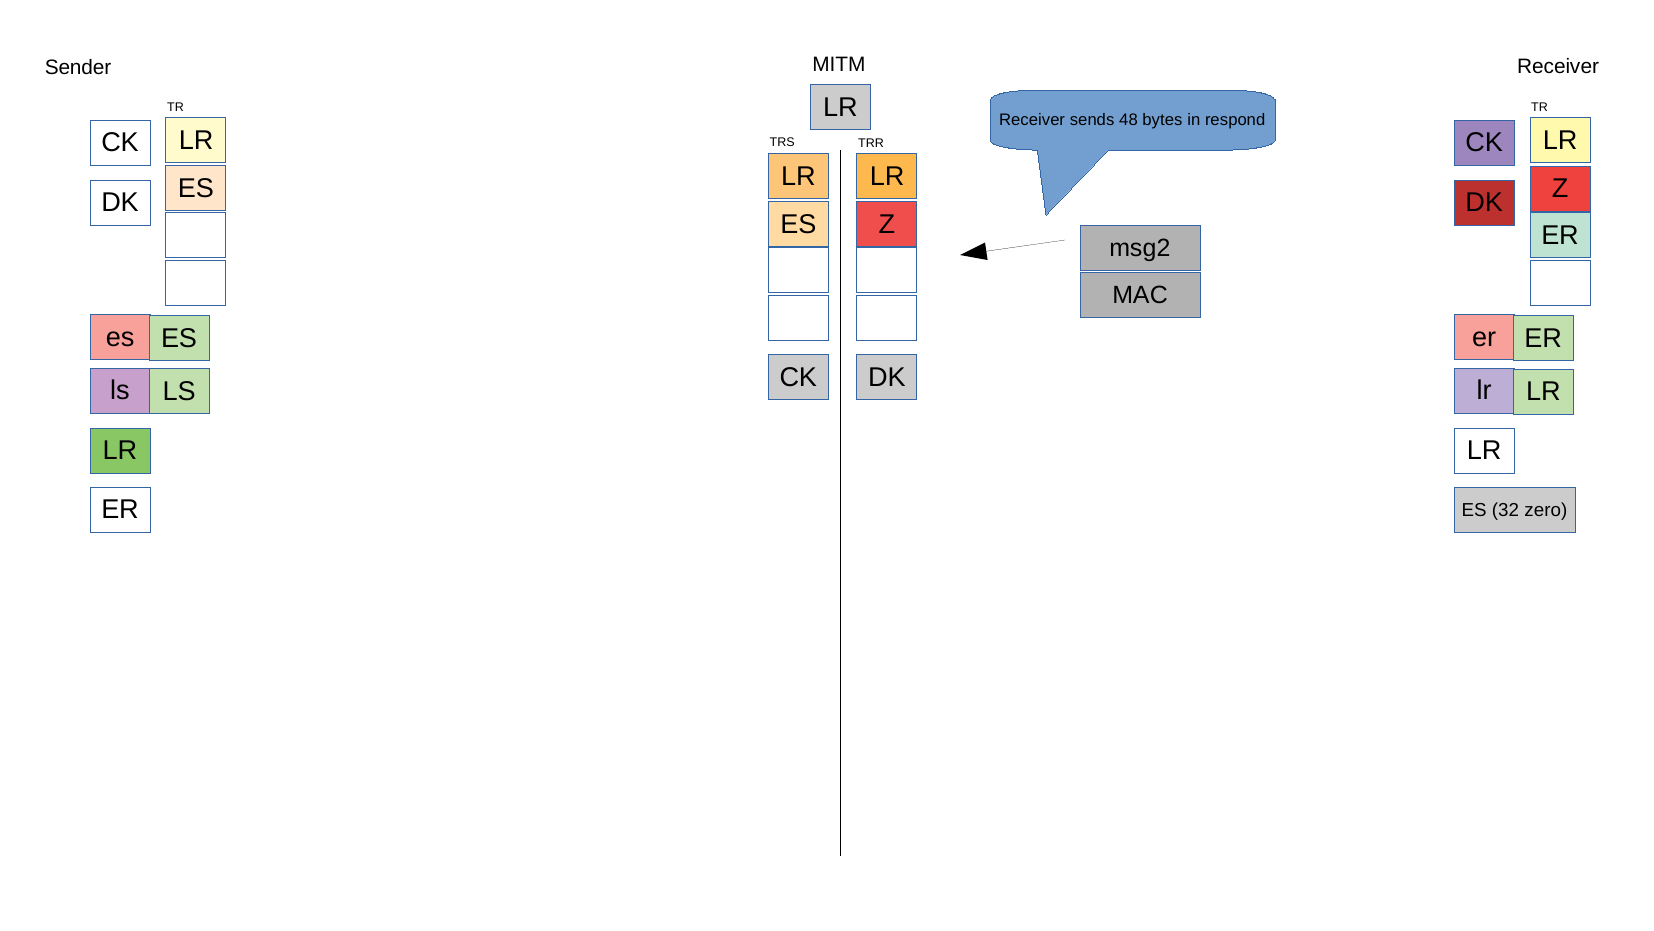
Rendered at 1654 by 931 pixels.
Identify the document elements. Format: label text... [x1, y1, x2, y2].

text_box ES [149, 315, 210, 361]
text_box ES [165, 165, 226, 211]
text_box CK [768, 354, 829, 400]
text_box LR [810, 84, 871, 130]
text_box Receiver [1502, 47, 1654, 93]
text_box ER [1530, 212, 1591, 258]
text_box msg2 [1080, 225, 1201, 271]
text_box ES (32 zero) [1454, 487, 1576, 533]
text_box TR [1516, 92, 1577, 136]
text_box LR [856, 153, 917, 199]
text_box LR [1530, 117, 1591, 163]
text_box DK [1454, 180, 1515, 226]
text_box [856, 247, 917, 293]
text_box ES [768, 201, 829, 247]
text_box LS [149, 368, 210, 414]
text_box lr [1454, 368, 1515, 414]
text_box DK [856, 354, 917, 400]
text_box Receiver sends 48 bytes in respond [990, 90, 1276, 216]
text_box DK [90, 180, 151, 226]
text_box LR [1454, 428, 1515, 474]
text_box [768, 247, 829, 293]
text_box CK [90, 120, 151, 166]
text_box er [1454, 314, 1515, 360]
text_box CK [1454, 120, 1515, 166]
text_box Sender [30, 48, 196, 94]
text_box ER [90, 487, 151, 533]
text_box ls [90, 368, 149, 414]
text_box MITM [797, 45, 886, 91]
text_box MAC [1080, 272, 1201, 318]
text_box [856, 295, 917, 341]
text_box [768, 295, 829, 341]
text_box es [90, 314, 151, 360]
text_box LR [165, 117, 226, 163]
text_box TRR [843, 128, 904, 172]
text_box LR [90, 428, 151, 474]
text_box [165, 212, 226, 258]
text_box [1530, 260, 1591, 306]
text_box TR [152, 92, 213, 136]
text_box LR [768, 153, 829, 199]
text_box ER [1513, 315, 1574, 361]
text_box LR [1513, 369, 1574, 415]
text_box Z [1530, 166, 1591, 212]
text_box [165, 260, 226, 306]
text_box TRS [754, 128, 815, 172]
text_box Z [856, 201, 917, 247]
